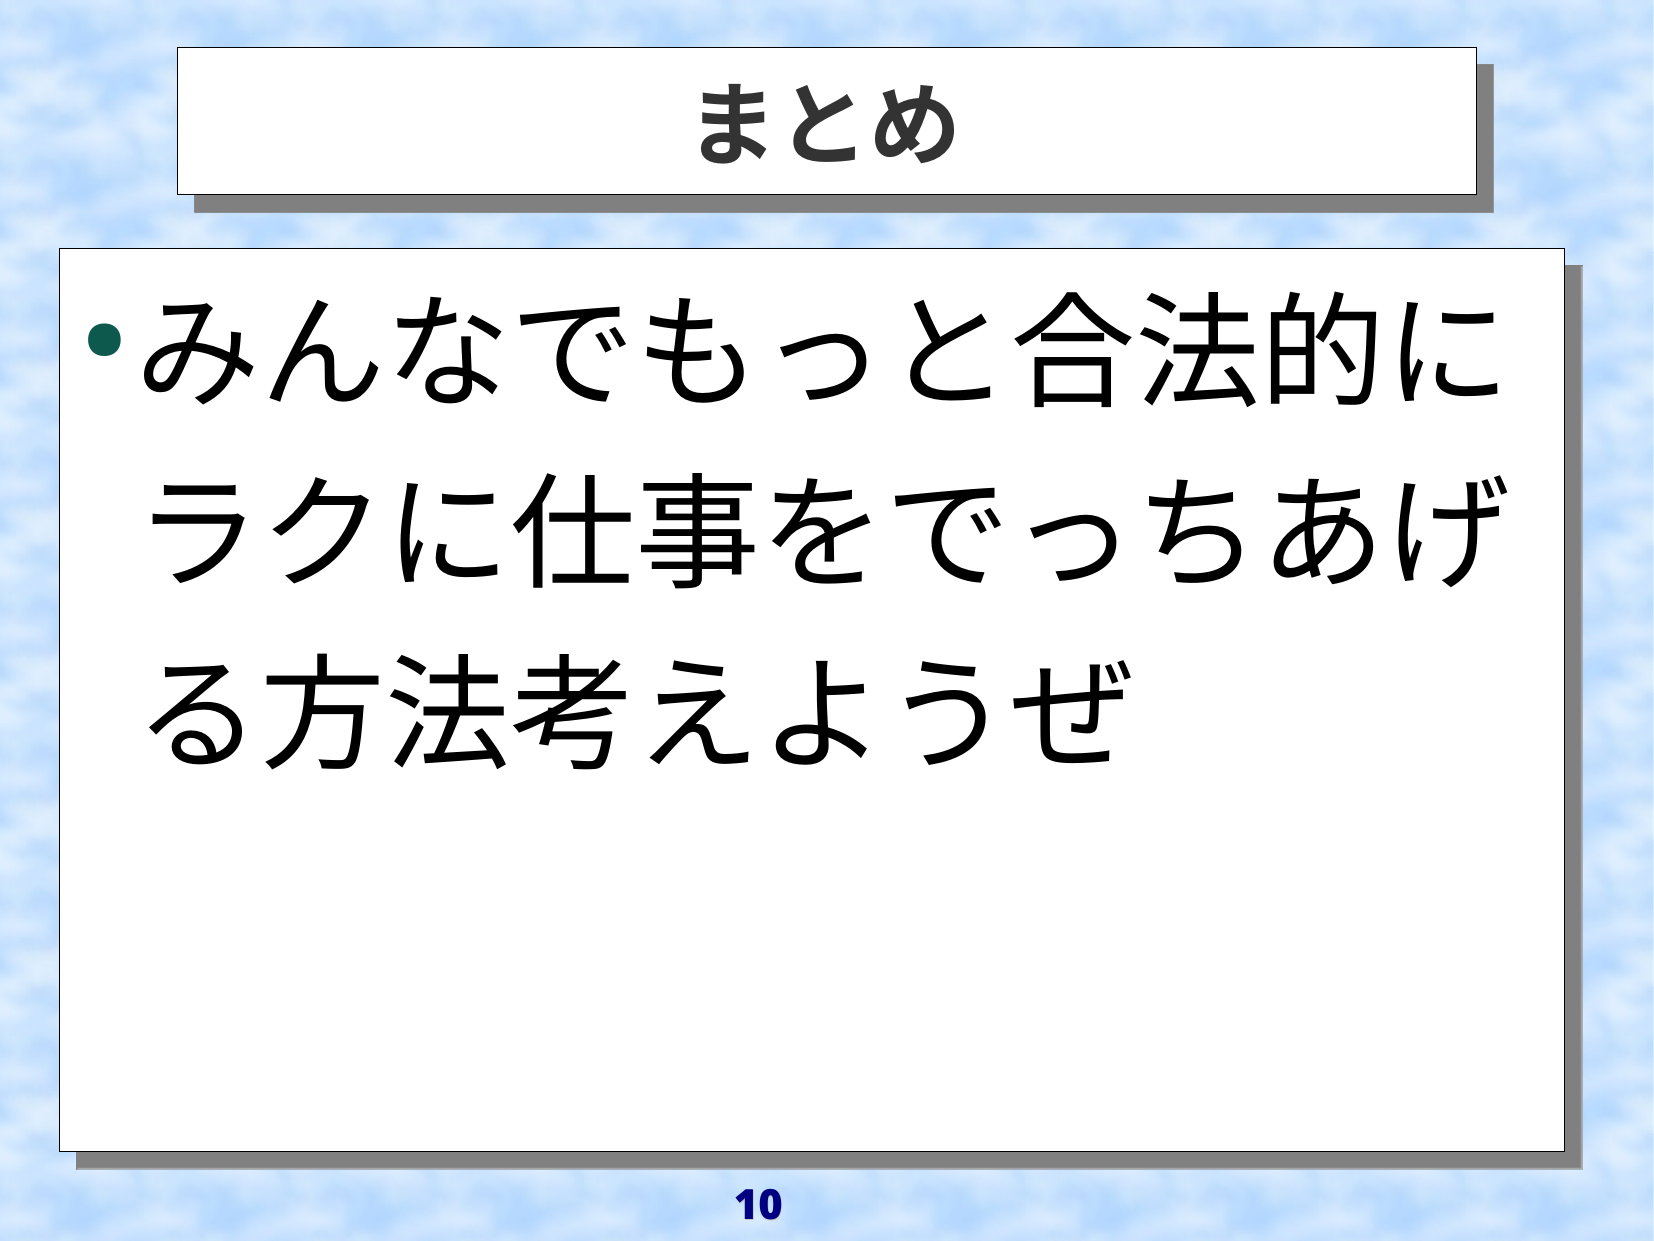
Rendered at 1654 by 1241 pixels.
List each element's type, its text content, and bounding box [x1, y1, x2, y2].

title まとめ [218, 49, 1430, 187]
list みんなでもっと合法的にラクに仕事をでっちあげる方法考えようぜ [64, 252, 1565, 1108]
picture [0, 0, 1654, 1241]
